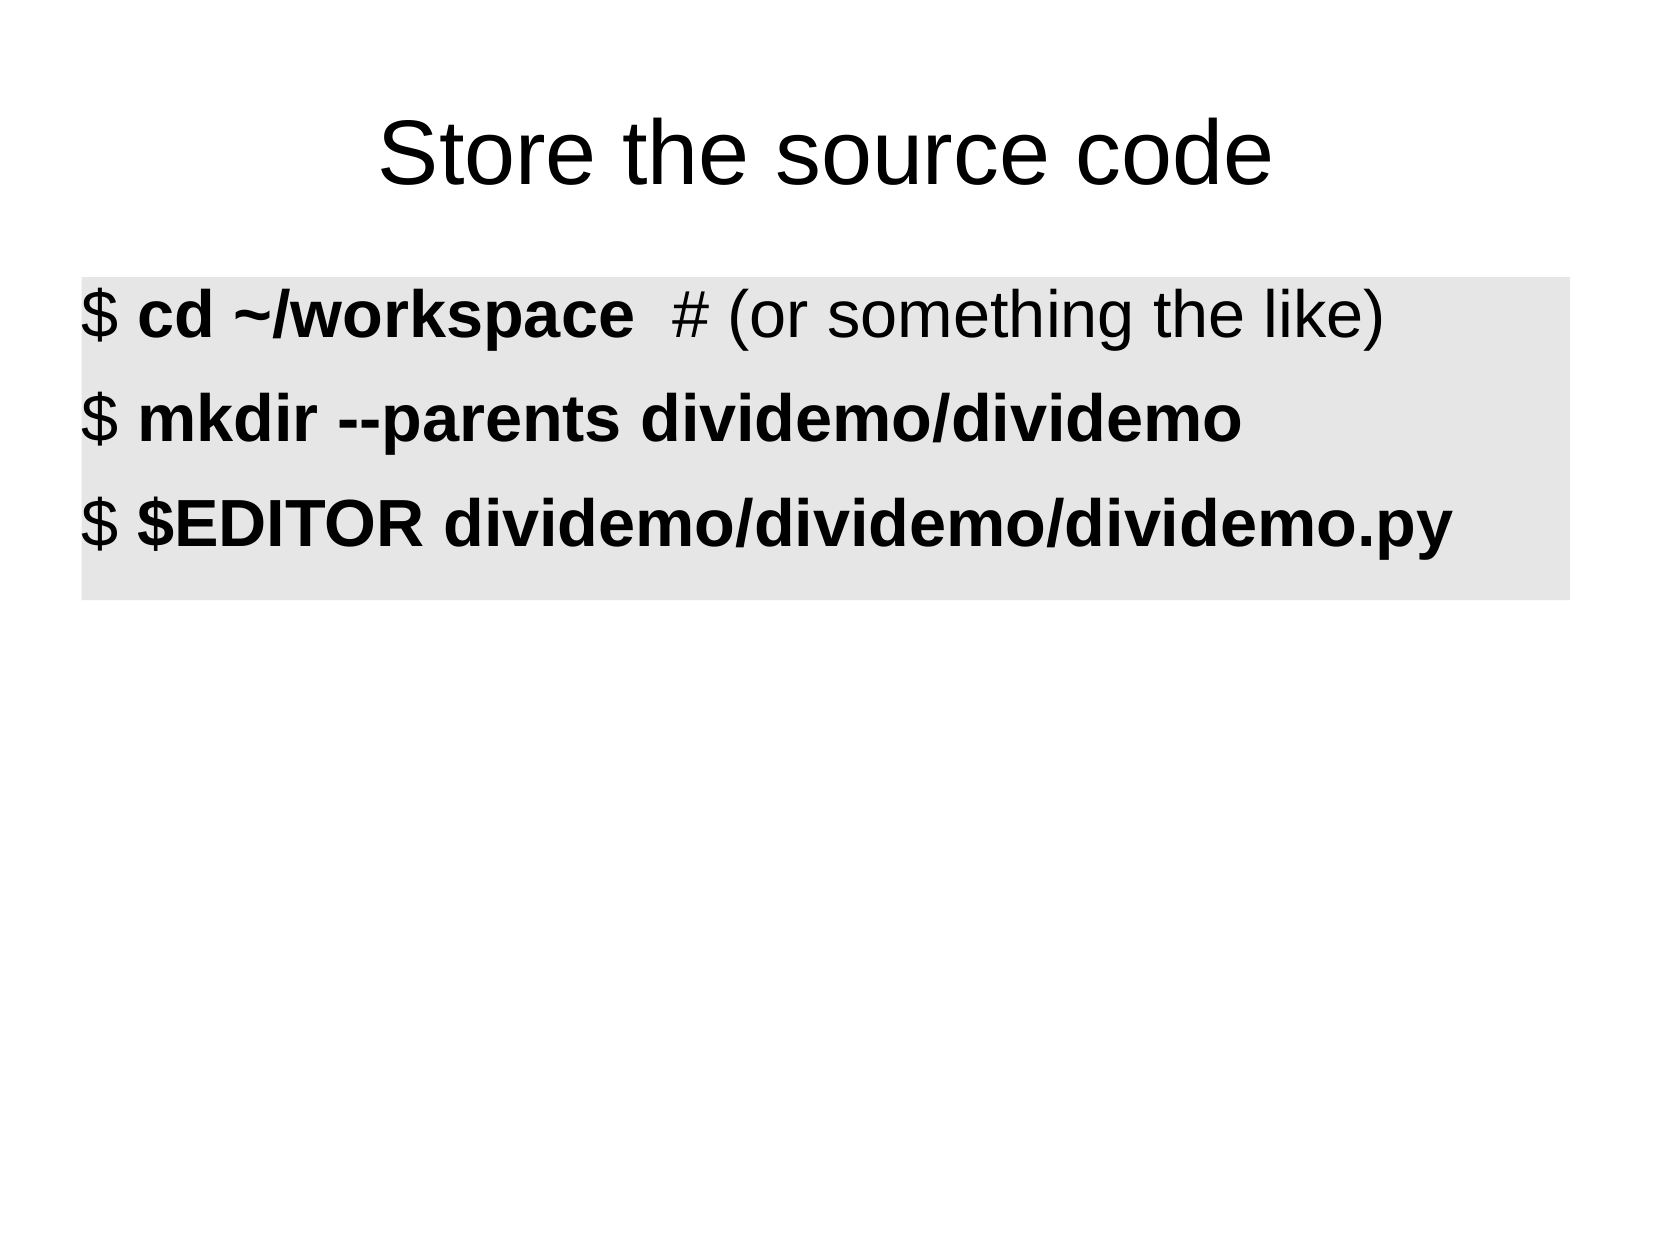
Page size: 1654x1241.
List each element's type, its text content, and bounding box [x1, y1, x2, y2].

title Store the source code [82, 49, 1571, 257]
list $ cd ~/workspace # (or something the like) $ mkdir --parents dividemo/dividemo $ $EDITOR dividemo/dividemo/dividemo.py [81, 277, 1570, 601]
